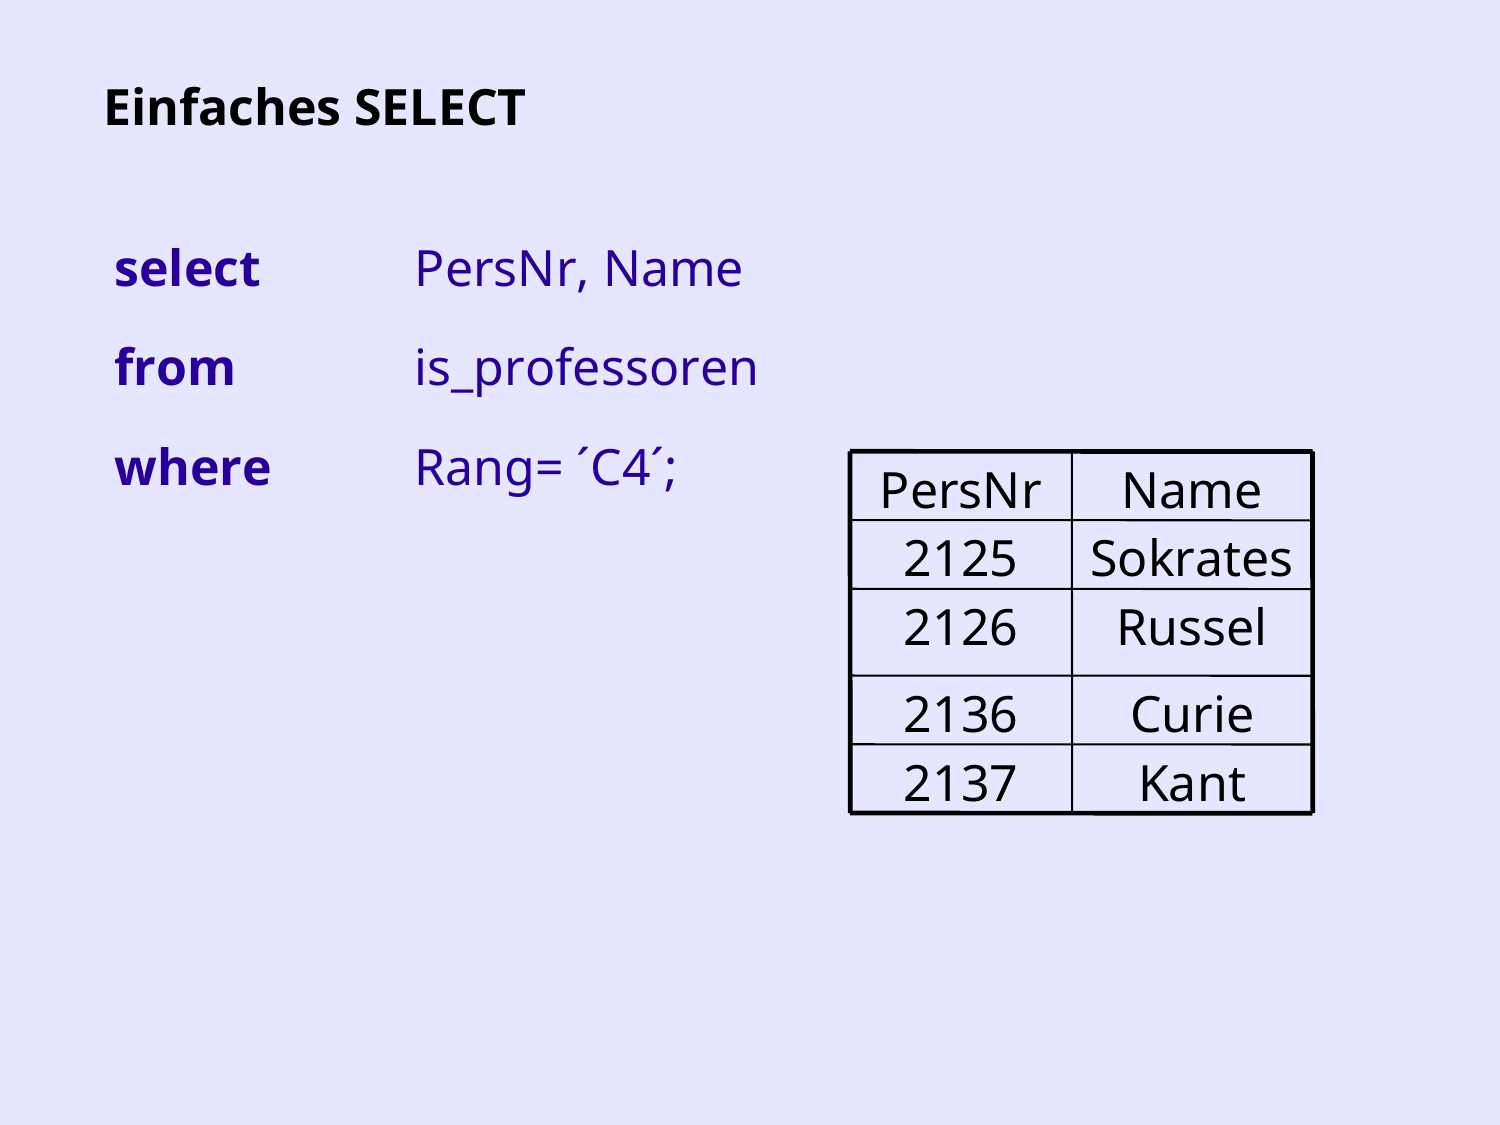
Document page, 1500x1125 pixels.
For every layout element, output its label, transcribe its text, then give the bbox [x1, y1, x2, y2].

text_box 2126 [853, 590, 1070, 674]
text_box 2125 [853, 522, 1070, 587]
text_box Russel [1073, 590, 1310, 674]
text_box 2136 [853, 677, 1071, 743]
text_box Kant [1074, 746, 1310, 810]
text_box 2137 [853, 746, 1071, 810]
title Einfaches SELECT [88, 0, 1364, 148]
text_box select PersNr, Name from is_professoren where Rang= ´C4´; [99, 224, 863, 508]
text_box PersNr [853, 454, 1070, 519]
text_box Sokrates [1073, 522, 1310, 588]
text_box Curie [1074, 677, 1310, 743]
text_box Name [1073, 454, 1310, 519]
